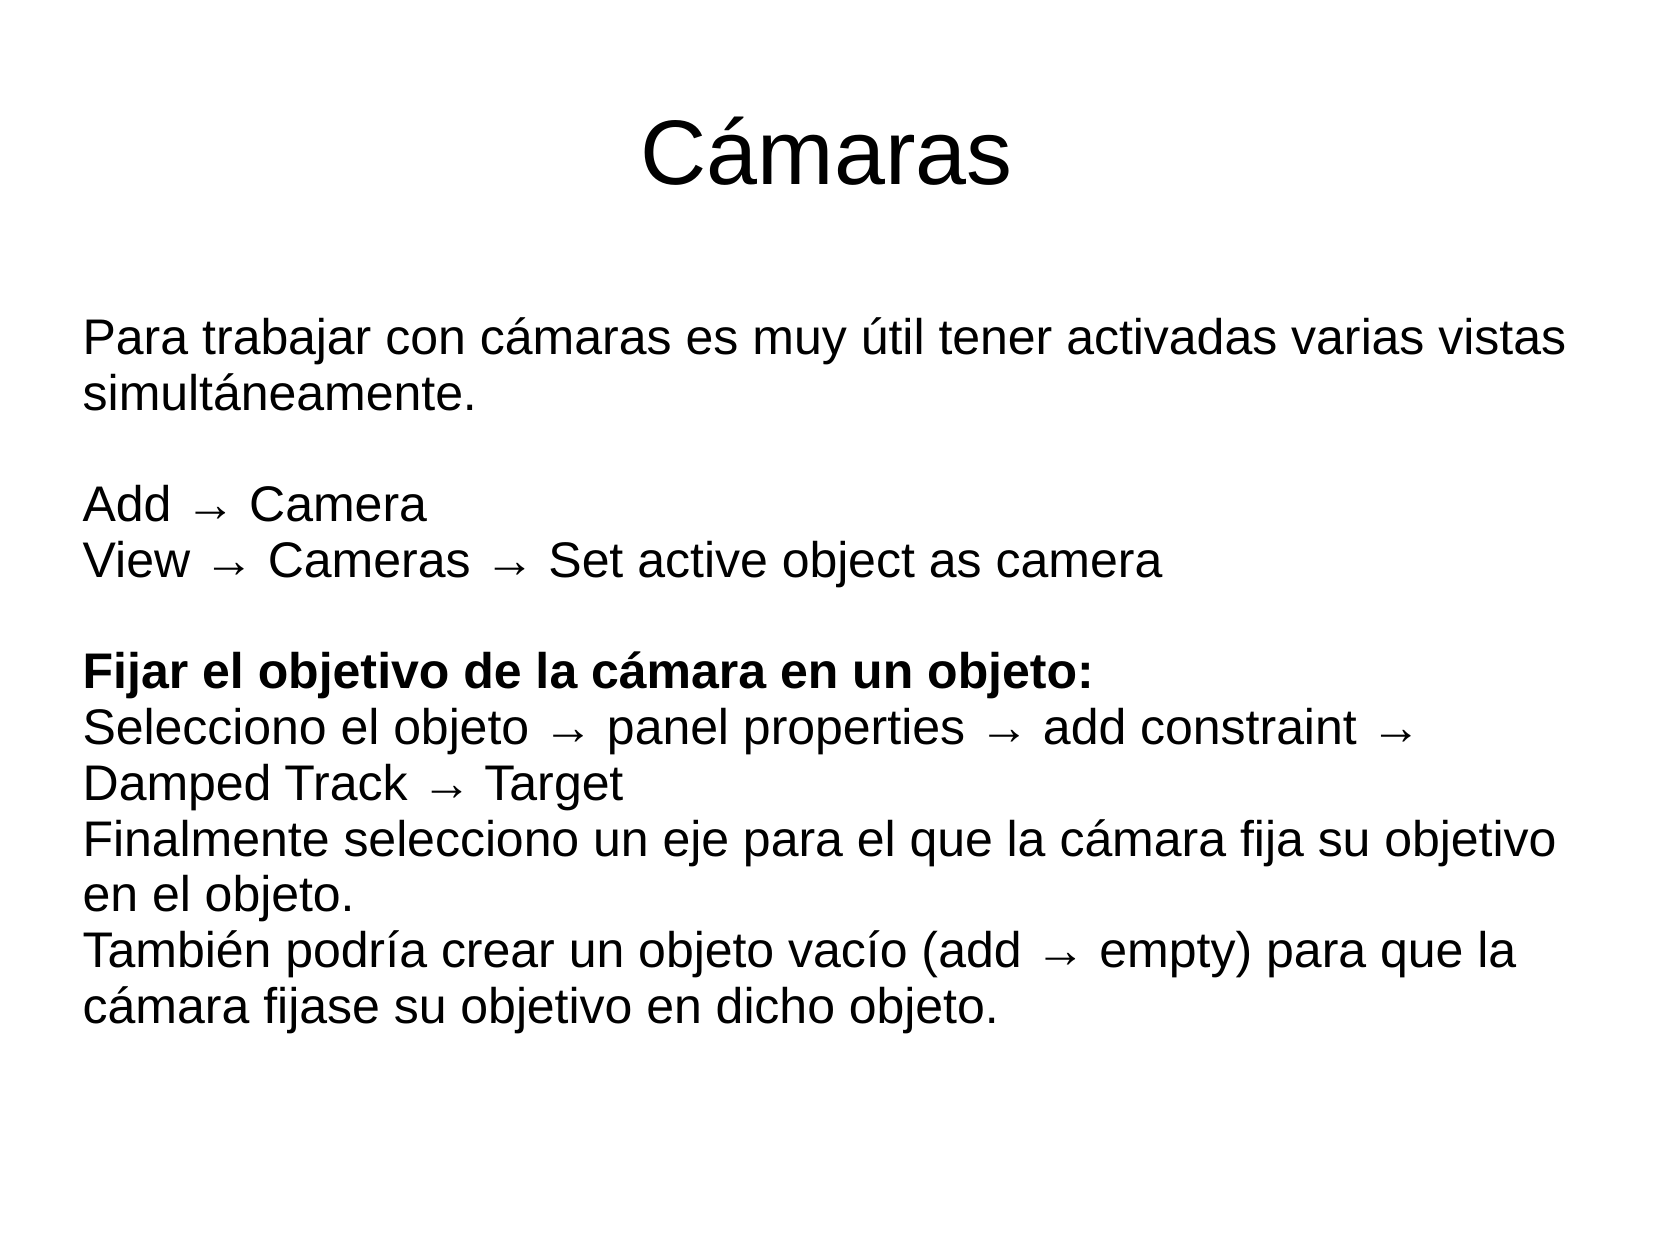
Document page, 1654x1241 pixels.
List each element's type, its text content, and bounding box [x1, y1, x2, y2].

title Cámaras [82, 49, 1571, 257]
subtitle Para trabajar con cámaras es muy útil tener activadas varias vistas simultáneamente. Add → Camera View → Cameras → Set active object as camera Fijar el objetivo de la cámara en un objeto: Selecciono el objeto → panel properties → add constraint → Damped Track → Target Finalmente selecciono un eje para el que la cámara fija su objetivo en el objeto. También podría crear un objeto vacío (add → empty) para que la cámara fijase su objetivo en dicho objeto. [82, 290, 1571, 1109]
